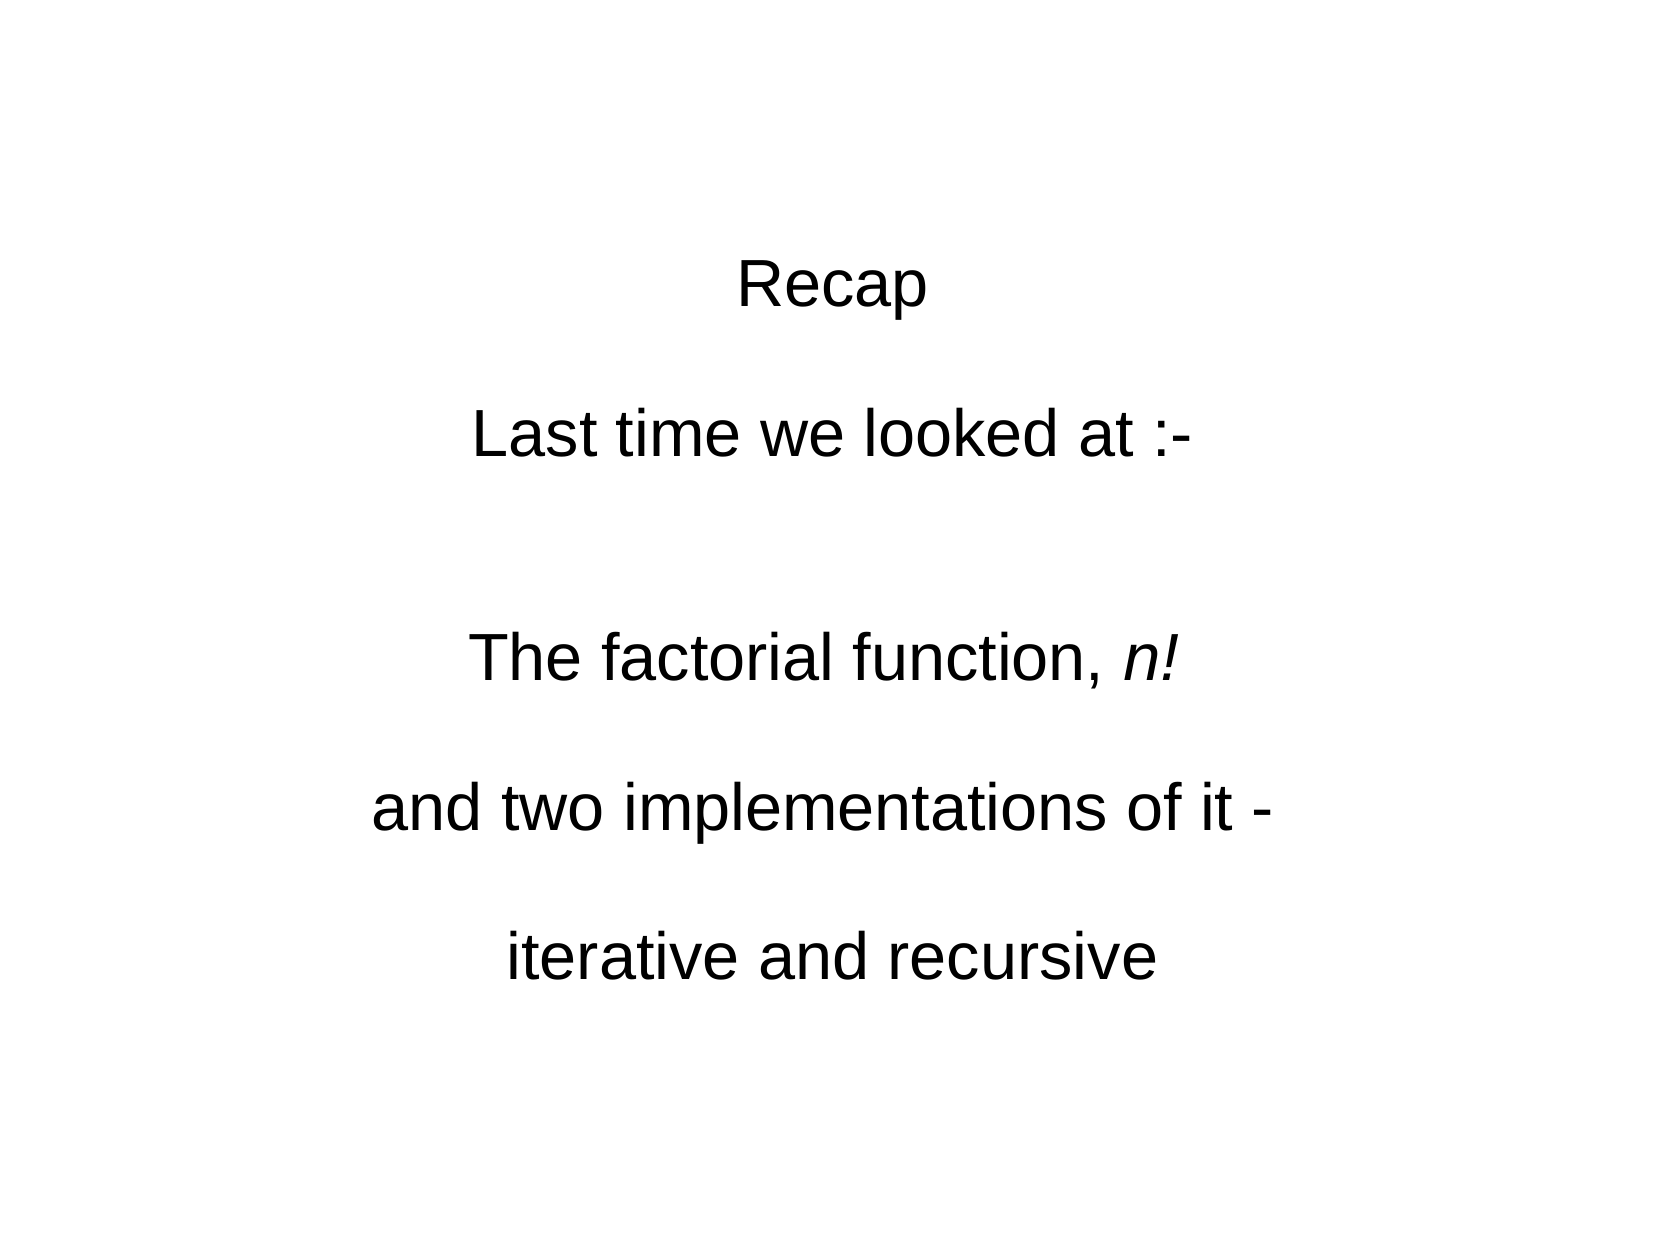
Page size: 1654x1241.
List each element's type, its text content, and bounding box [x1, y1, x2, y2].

subtitle Recap Last time we looked at :- The factorial function, n! and two implementations of it - iterative and recursive [82, 82, 1583, 1158]
